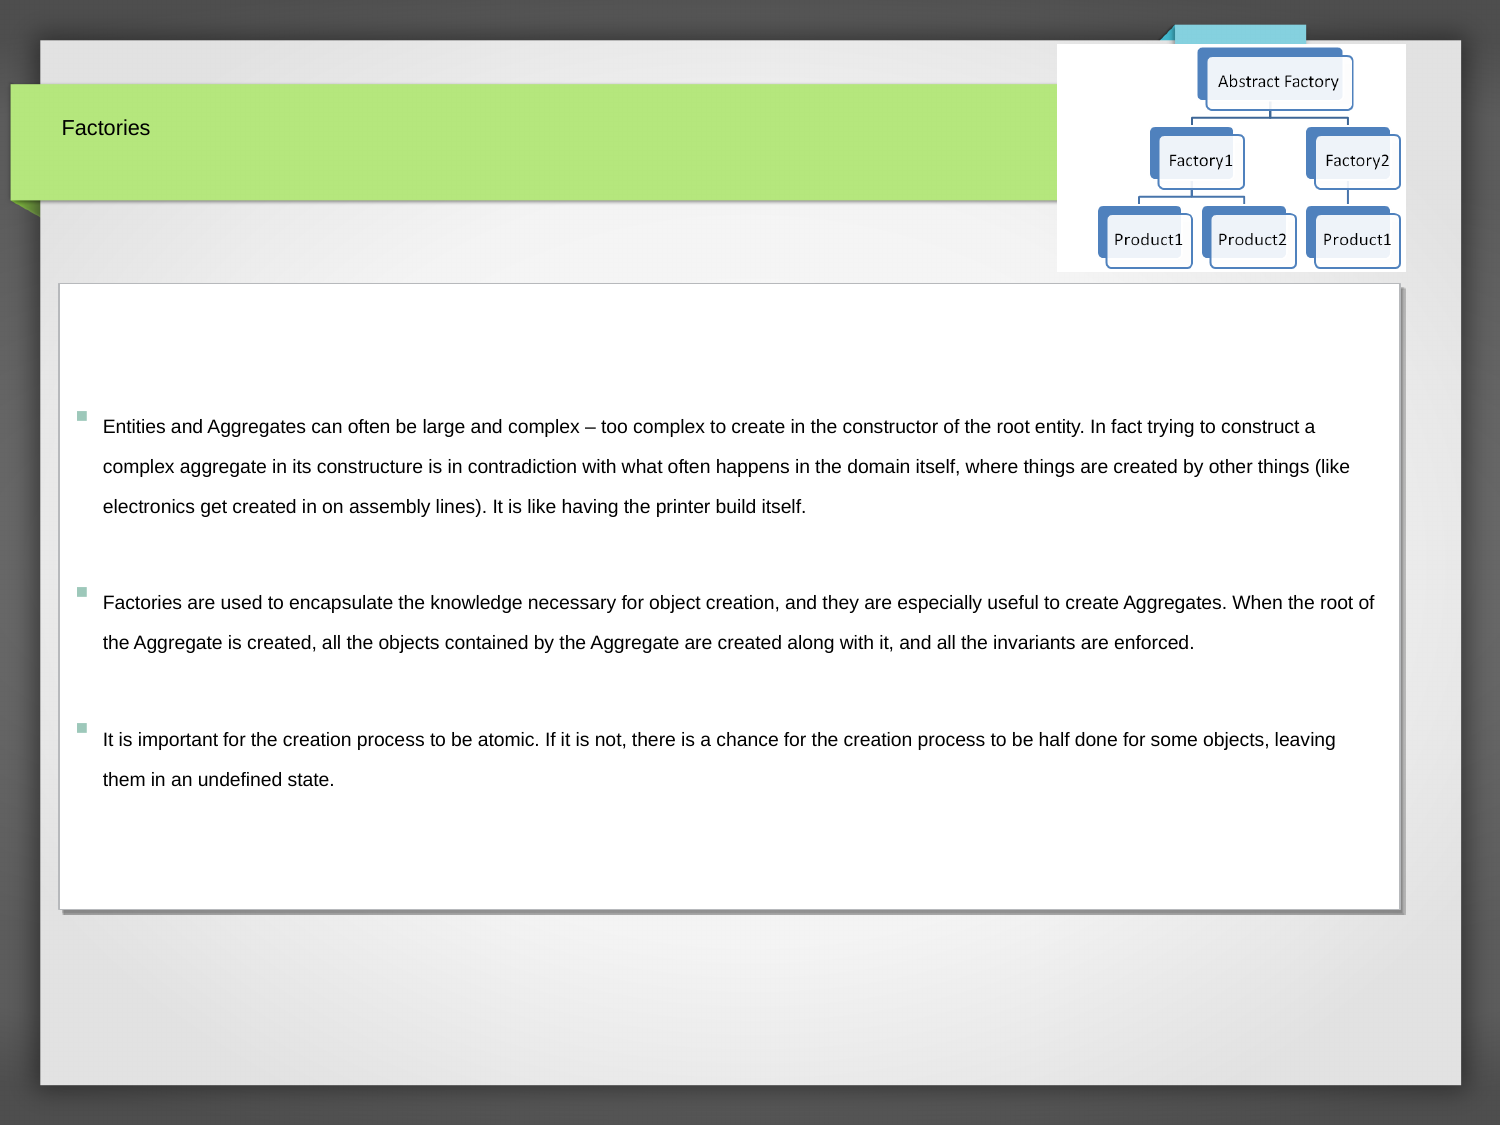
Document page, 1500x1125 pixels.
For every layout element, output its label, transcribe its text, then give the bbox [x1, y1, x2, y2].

text_box Entities and Aggregates can often be large and complex – too complex to create in the constructor of the root entity. In fact trying to construct a complex aggregate in its constructure is in contradiction with what often happens in the domain itself, where things are created by other things (like electronics get created in on assembly lines). It is like having the printer build itself. Factories are used to encapsulate the knowledge necessary for object creation, and they are especially useful to create Aggregates. When the root of the Aggregate is created, all the objects contained by the Aggregate are created along with it, and all the invariants are enforced. It is important for the creation process to be atomic. If it is not, there is a chance for the creation process to be half done for some objects, leaving them in an undefined state. [59, 283, 1401, 910]
picture [0, 0, 1500, 1125]
text_box Factories [46, 59, 1057, 151]
